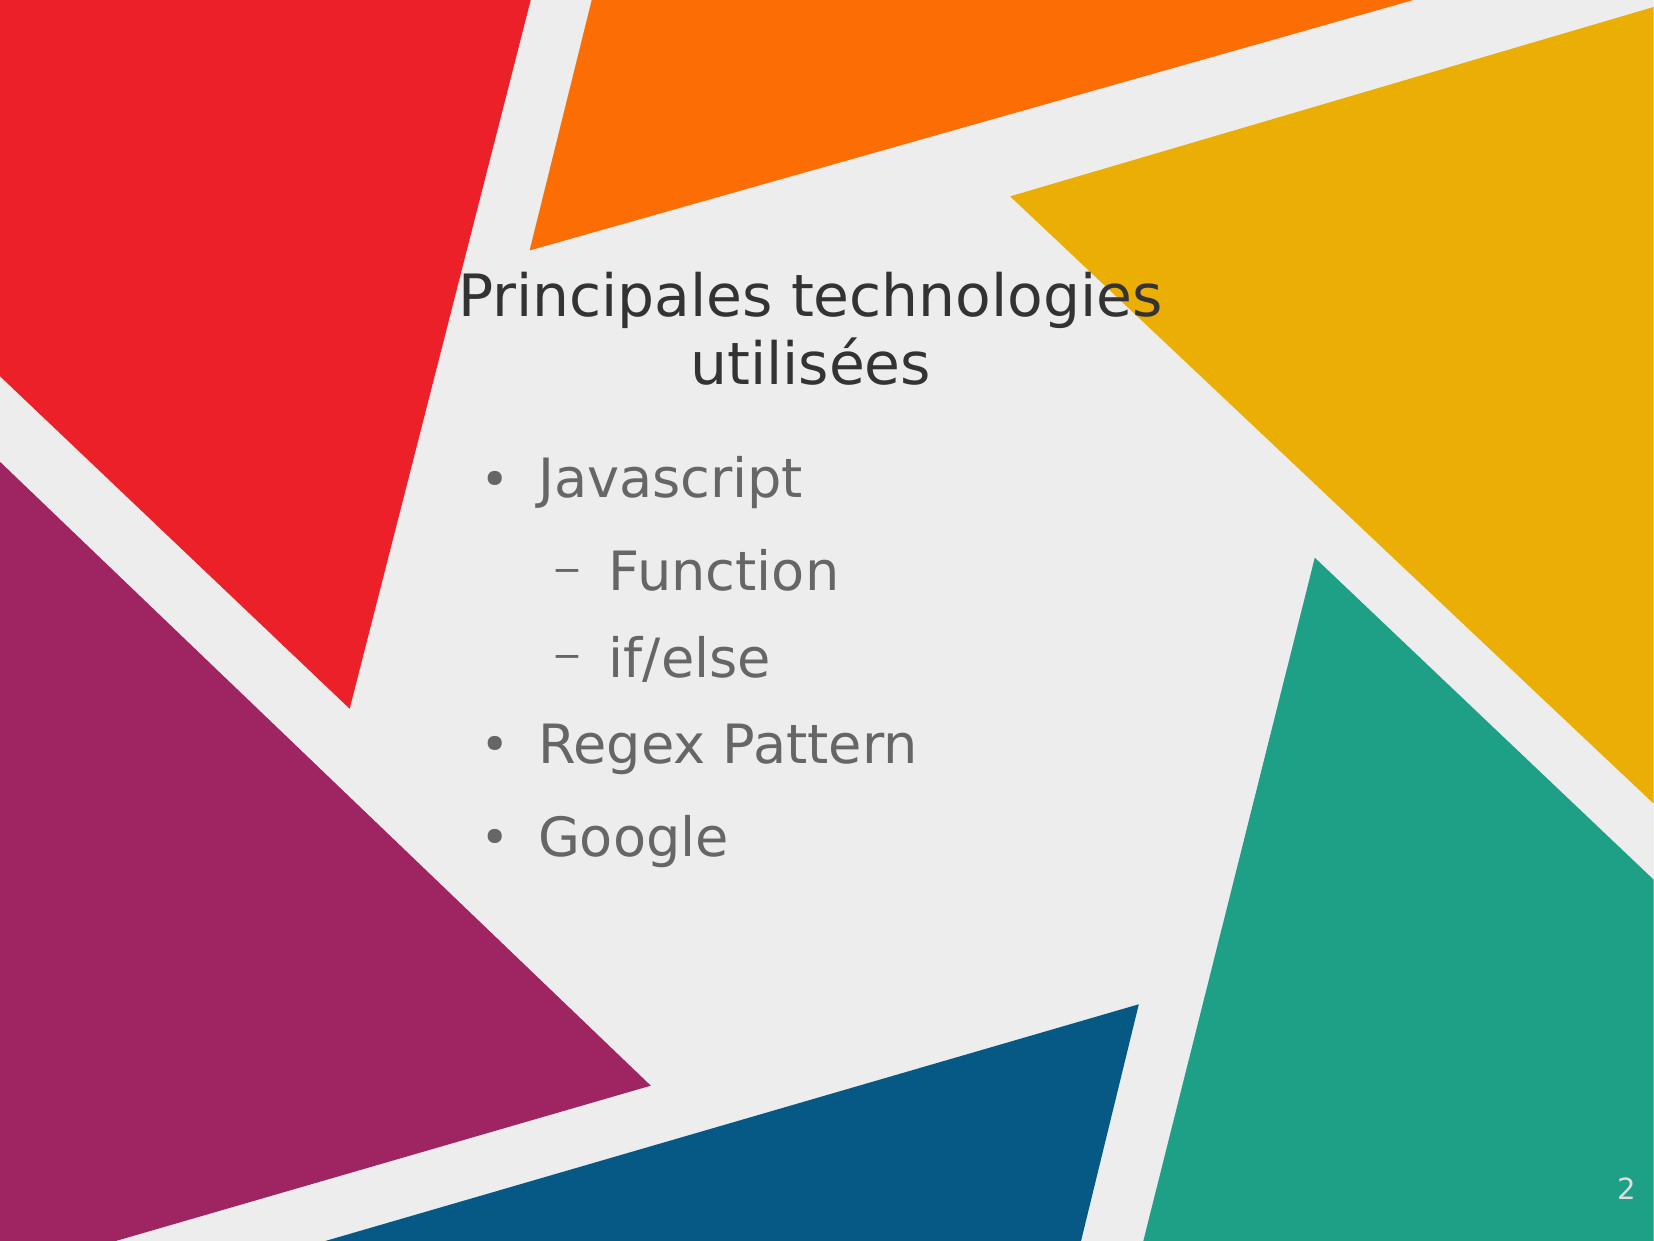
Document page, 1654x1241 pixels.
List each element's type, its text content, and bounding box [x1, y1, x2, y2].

title Principales technologies utilisées [452, 226, 1170, 434]
list Javascript Function if/else Regex Pattern Google [467, 447, 1191, 1005]
